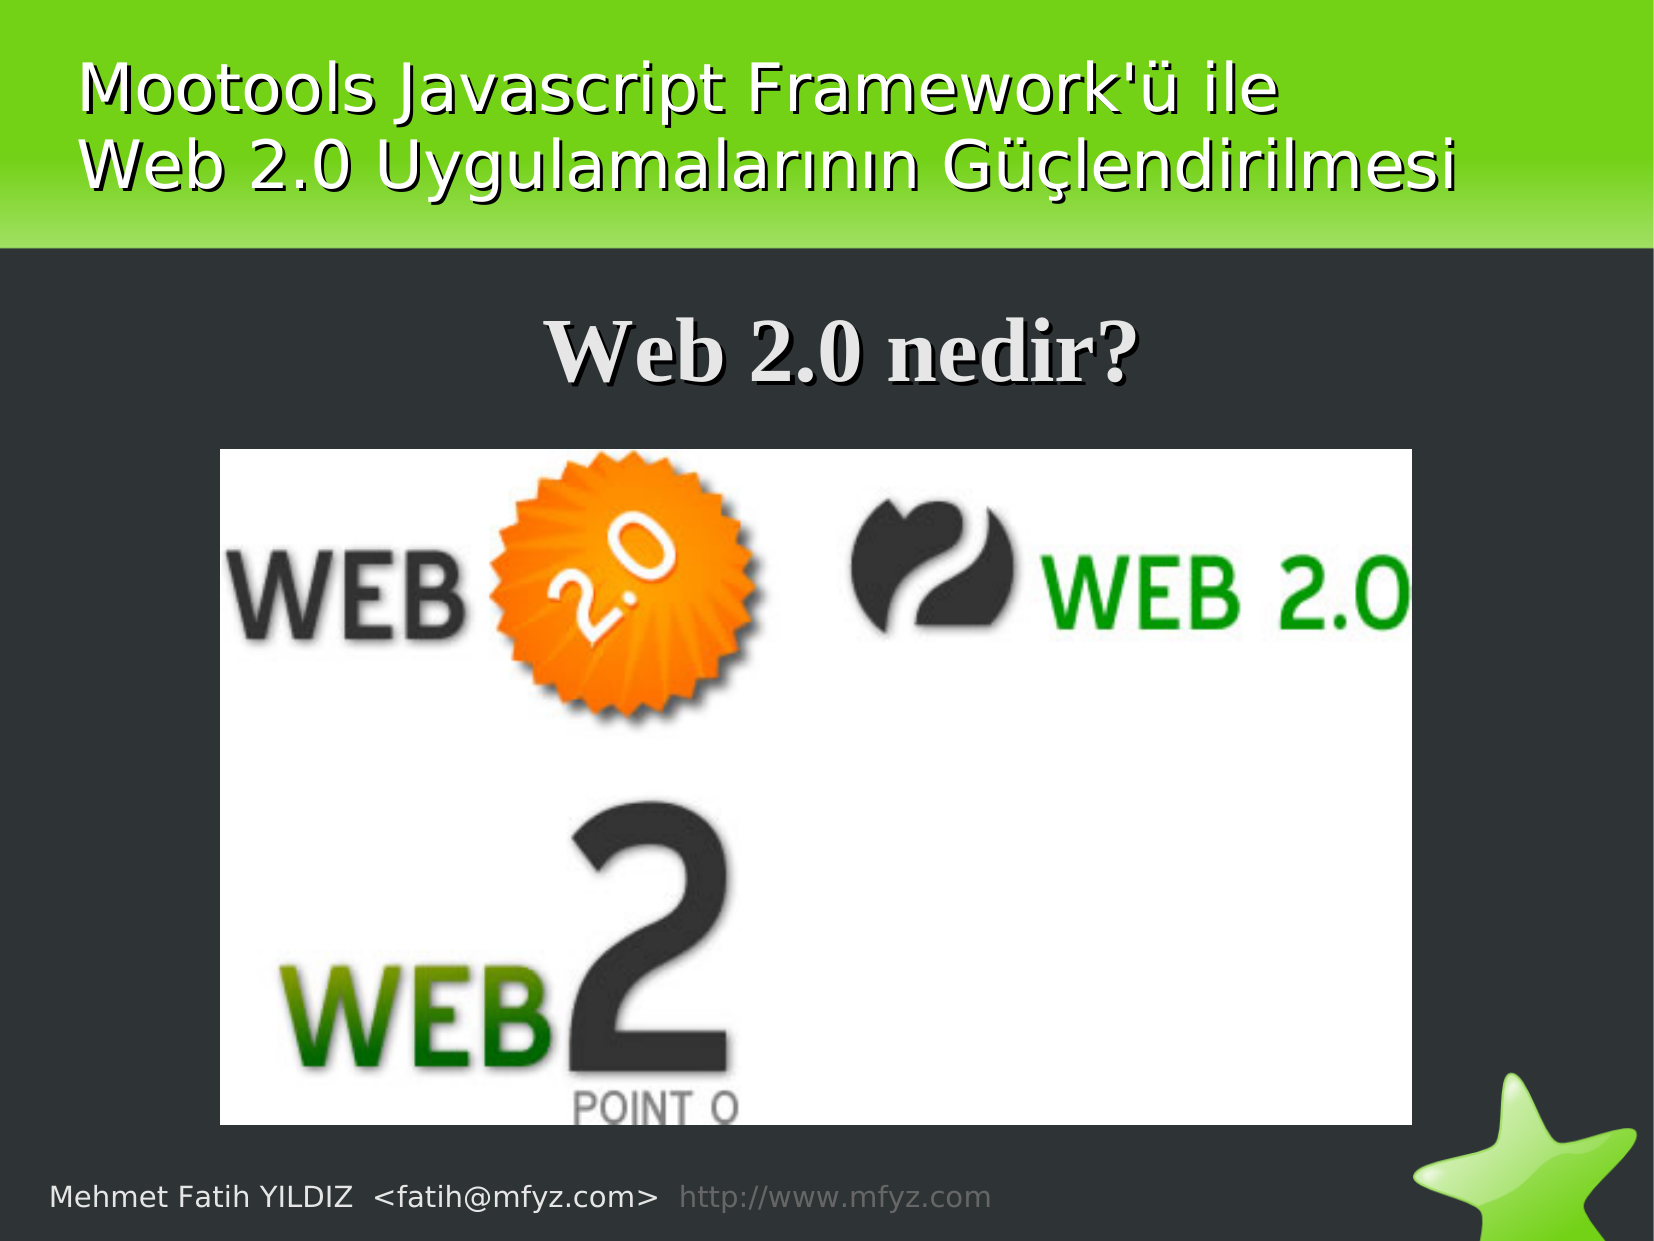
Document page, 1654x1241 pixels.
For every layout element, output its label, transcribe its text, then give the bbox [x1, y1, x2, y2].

list Web 2.0 nedir? [525, 300, 1654, 1005]
picture [0, 0, 1654, 1241]
title Mootools Javascript Framework'ü ile Web 2.0 Uygulamalarının Güçlendirilmesi [76, 23, 1565, 231]
text_box Mehmet Fatih YILDIZ <fatih@mfyz.com> http://www.mfyz.com [33, 1172, 1201, 1222]
